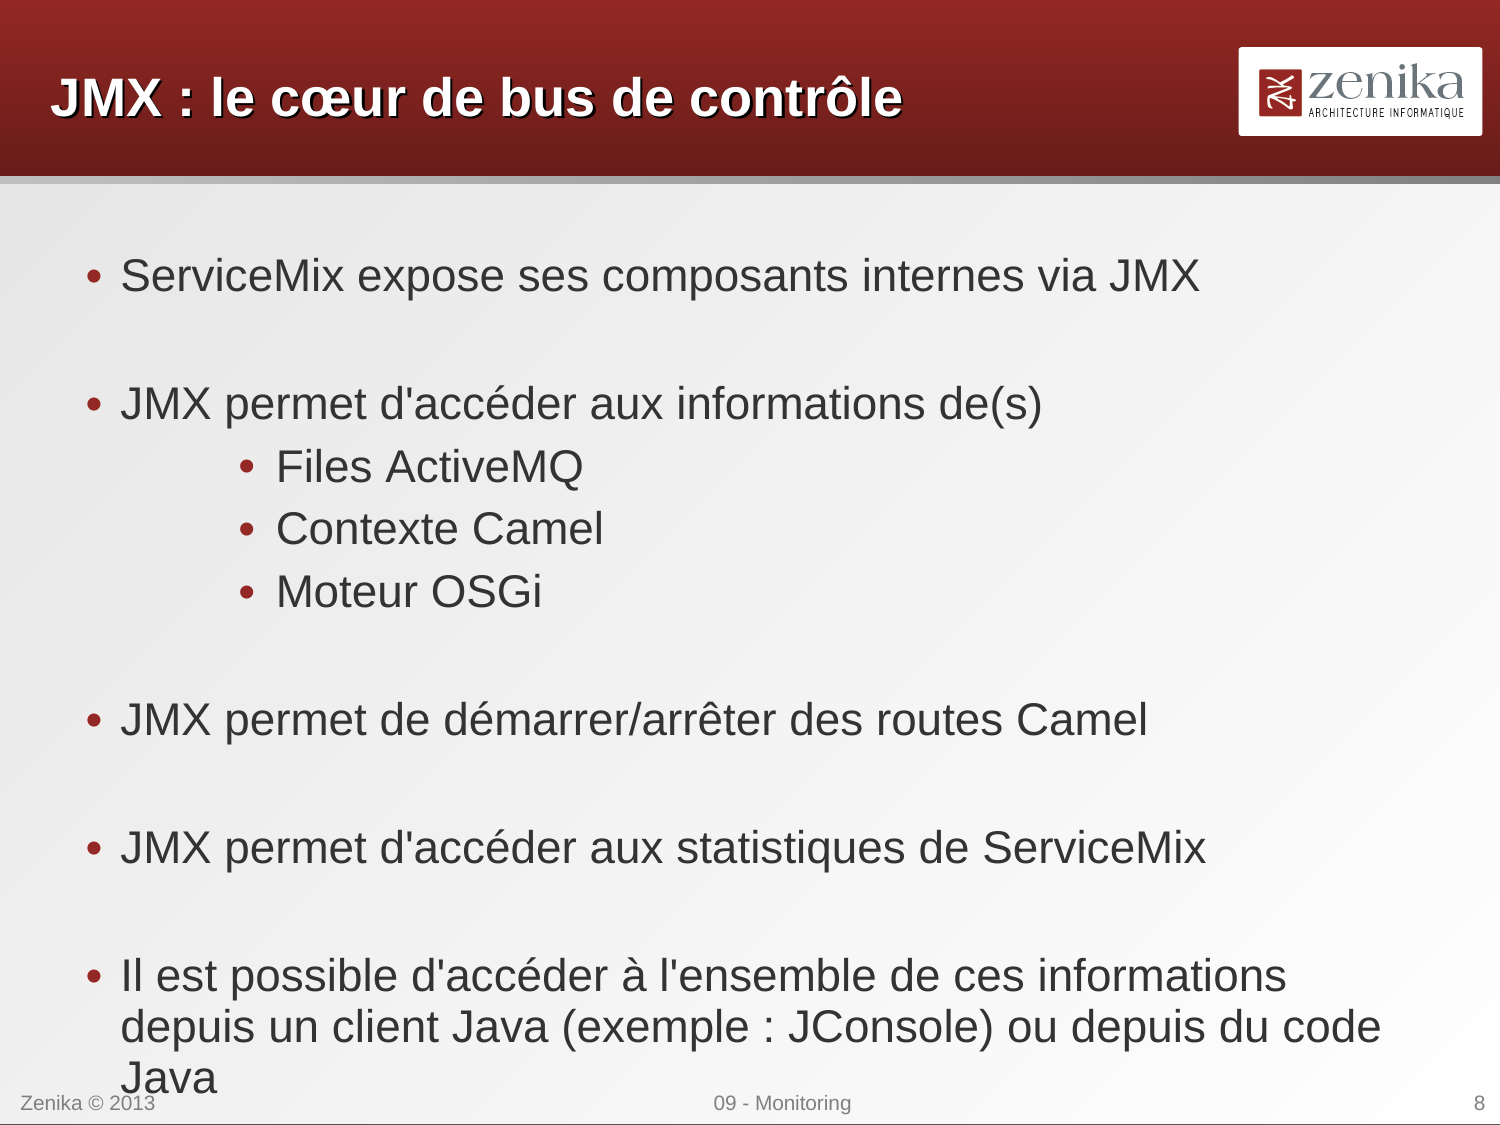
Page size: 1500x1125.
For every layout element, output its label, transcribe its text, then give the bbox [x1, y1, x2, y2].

list ServiceMix expose ses composants internes via JMX JMX permet d'accéder aux informations de(s) Files ActiveMQ Contexte Camel Moteur OSGi JMX permet de démarrer/arrêter des routes Camel JMX permet d'accéder aux statistiques de ServiceMix Il est possible d'accéder à l'ensemble de ces informations depuis un client Java (exemple : JConsole) ou depuis du code Java [50, 249, 1435, 1125]
picture [1257, 58, 1464, 125]
title JMX : le cœur de bus de contrôle [50, 22, 1206, 172]
